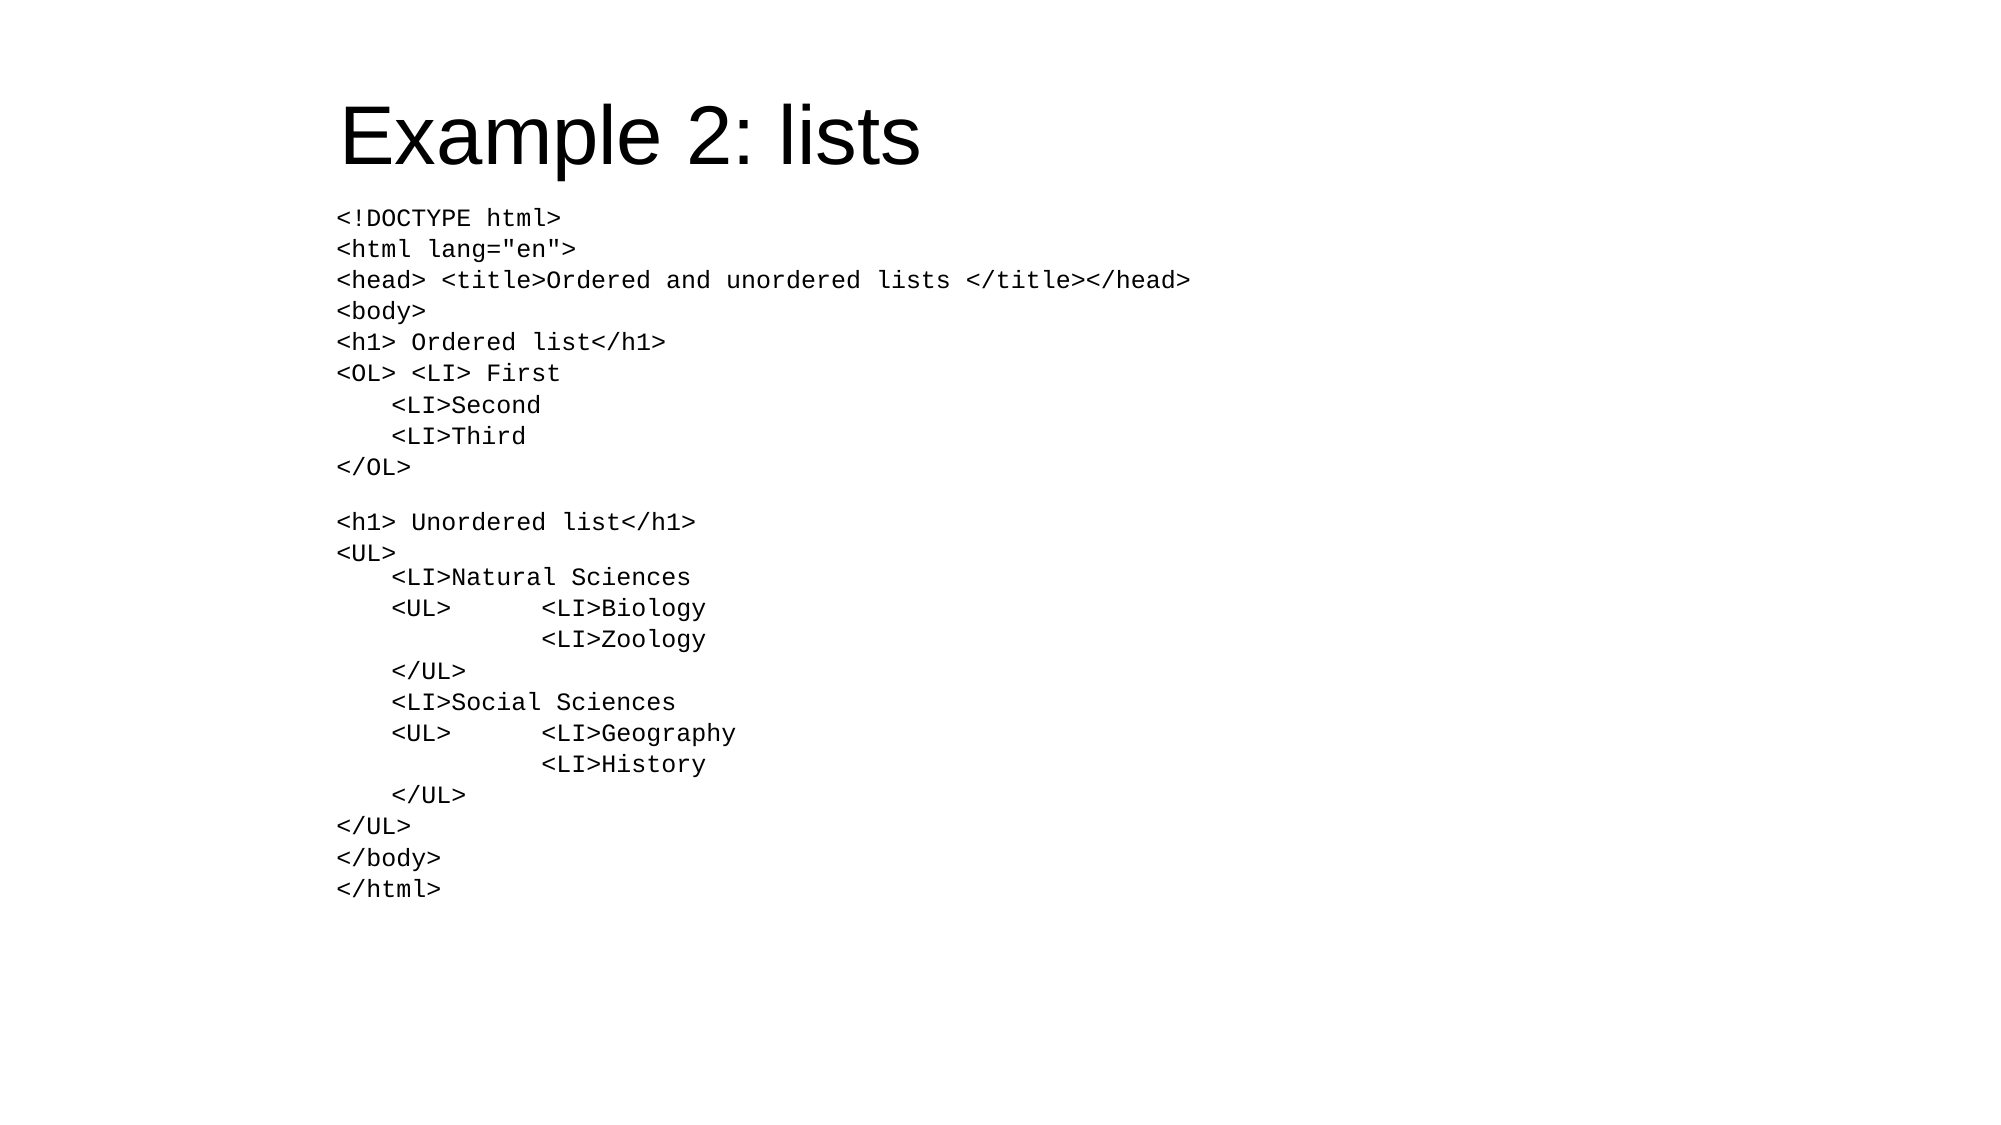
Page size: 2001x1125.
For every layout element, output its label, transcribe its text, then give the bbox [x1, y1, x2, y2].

text_box <!DOCTYPE html> <html lang="en"> <head> <title>Ordered and unordered lists </title></head> <body> <h1> Ordered list</h1> <OL> <LI> First <LI>Second <LI>Third </OL> <h1> Unordered list</h1> <UL> <LI>Natural Sciences <UL> <LI>Biology <LI>Zoology </UL> <LI>Social Sciences <UL> <LI>Geography <LI>History </UL> </UL> </body> </html> [320, 199, 1675, 963]
text_box Example 2: lists [324, 75, 1675, 188]
